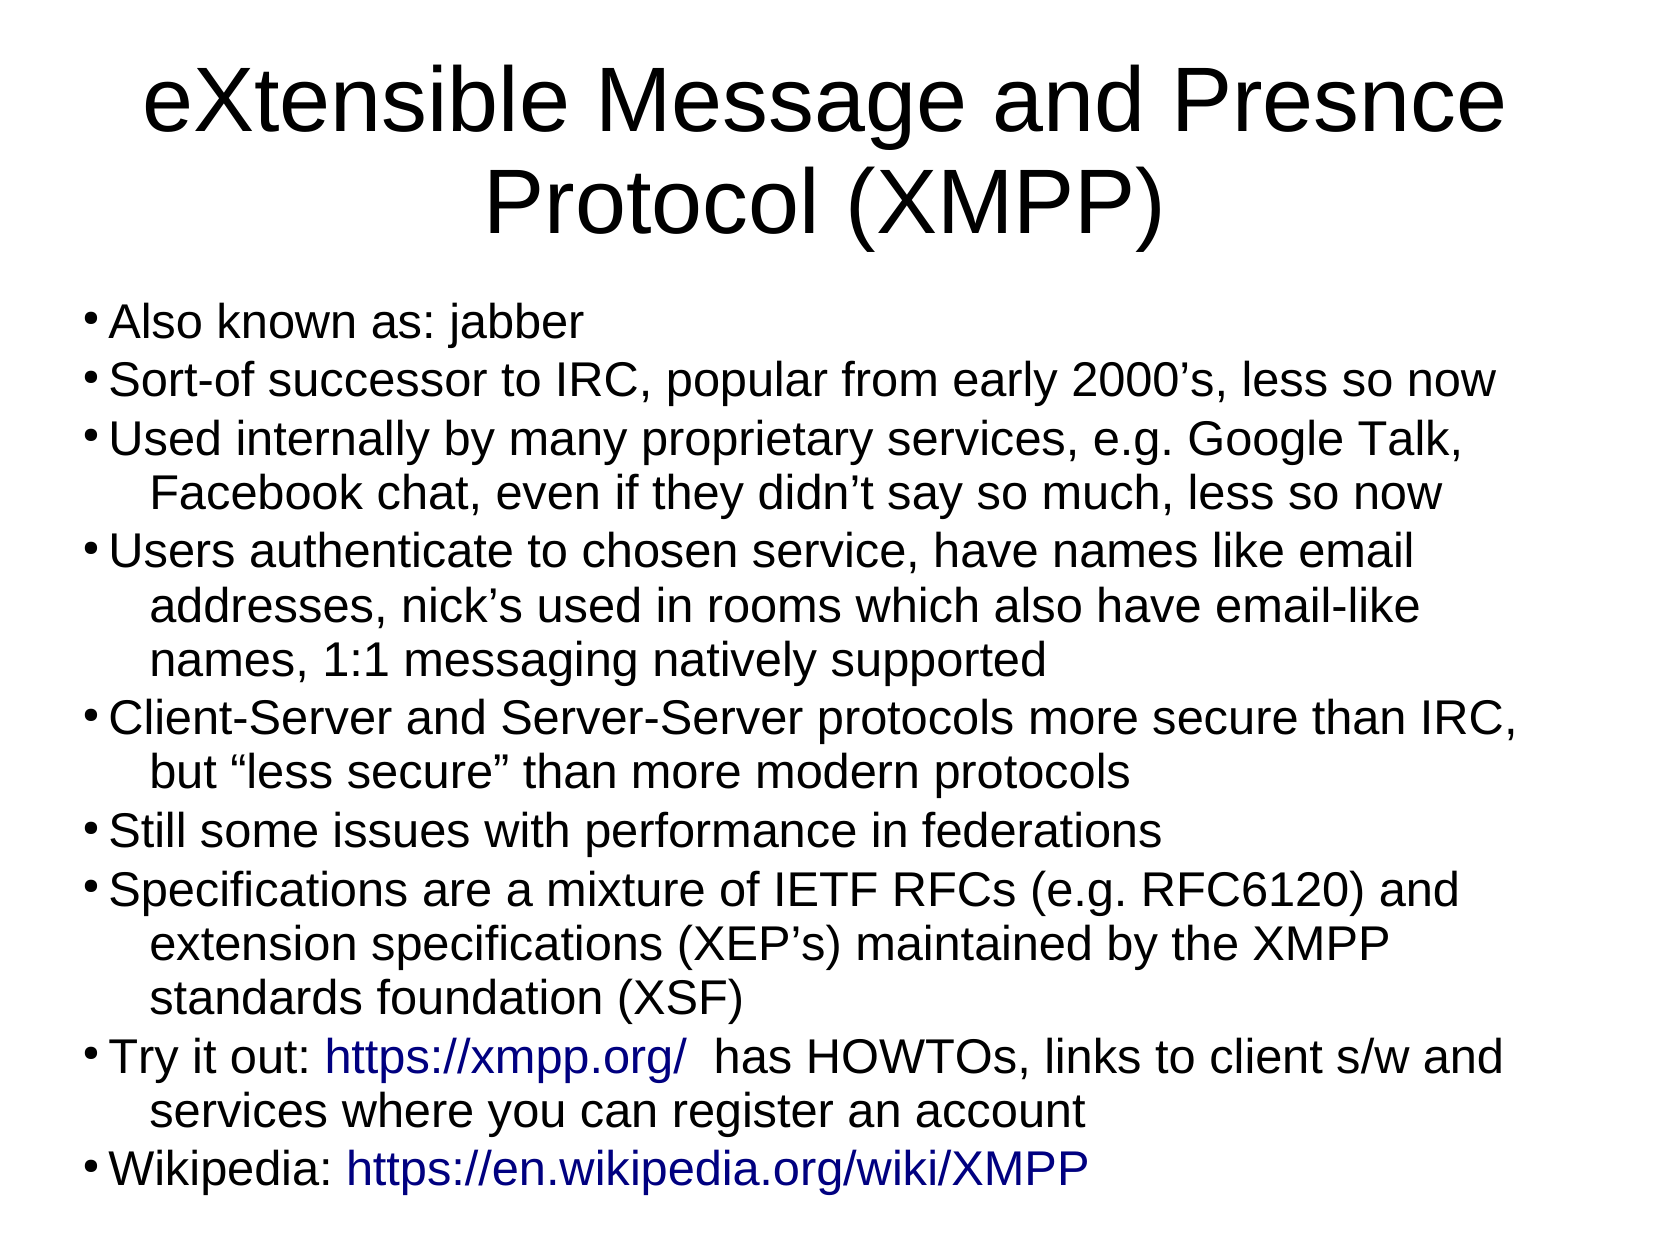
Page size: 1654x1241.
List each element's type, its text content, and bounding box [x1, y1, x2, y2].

title eXtensible Message and Presnce Protocol (XMPP) [82, 49, 1569, 255]
list Also known as: jabber Sort-of successor to IRC, popular from early 2000’s, less so now Used internally by many proprietary services, e.g. Google Talk, Facebook chat, even if they didn’t say so much, less so now Users authenticate to chosen service, have names like email addresses, nick’s used in rooms which also have email-like names, 1:1 messaging natively supported Client-Server and Server-Server protocols more secure than IRC, but “less secure” than more modern protocols Still some issues with performance in federations Specifications are a mixture of IETF RFCs (e.g. RFC6120) and extension specifications (XEP’s) maintained by the XMPP standards foundation (XSF) Try it out: https://xmpp.org/ has HOWTOs, links to client s/w and services where you can register an account Wikipedia: https://en.wikipedia.org/wiki/XMPP [82, 290, 1569, 1211]
